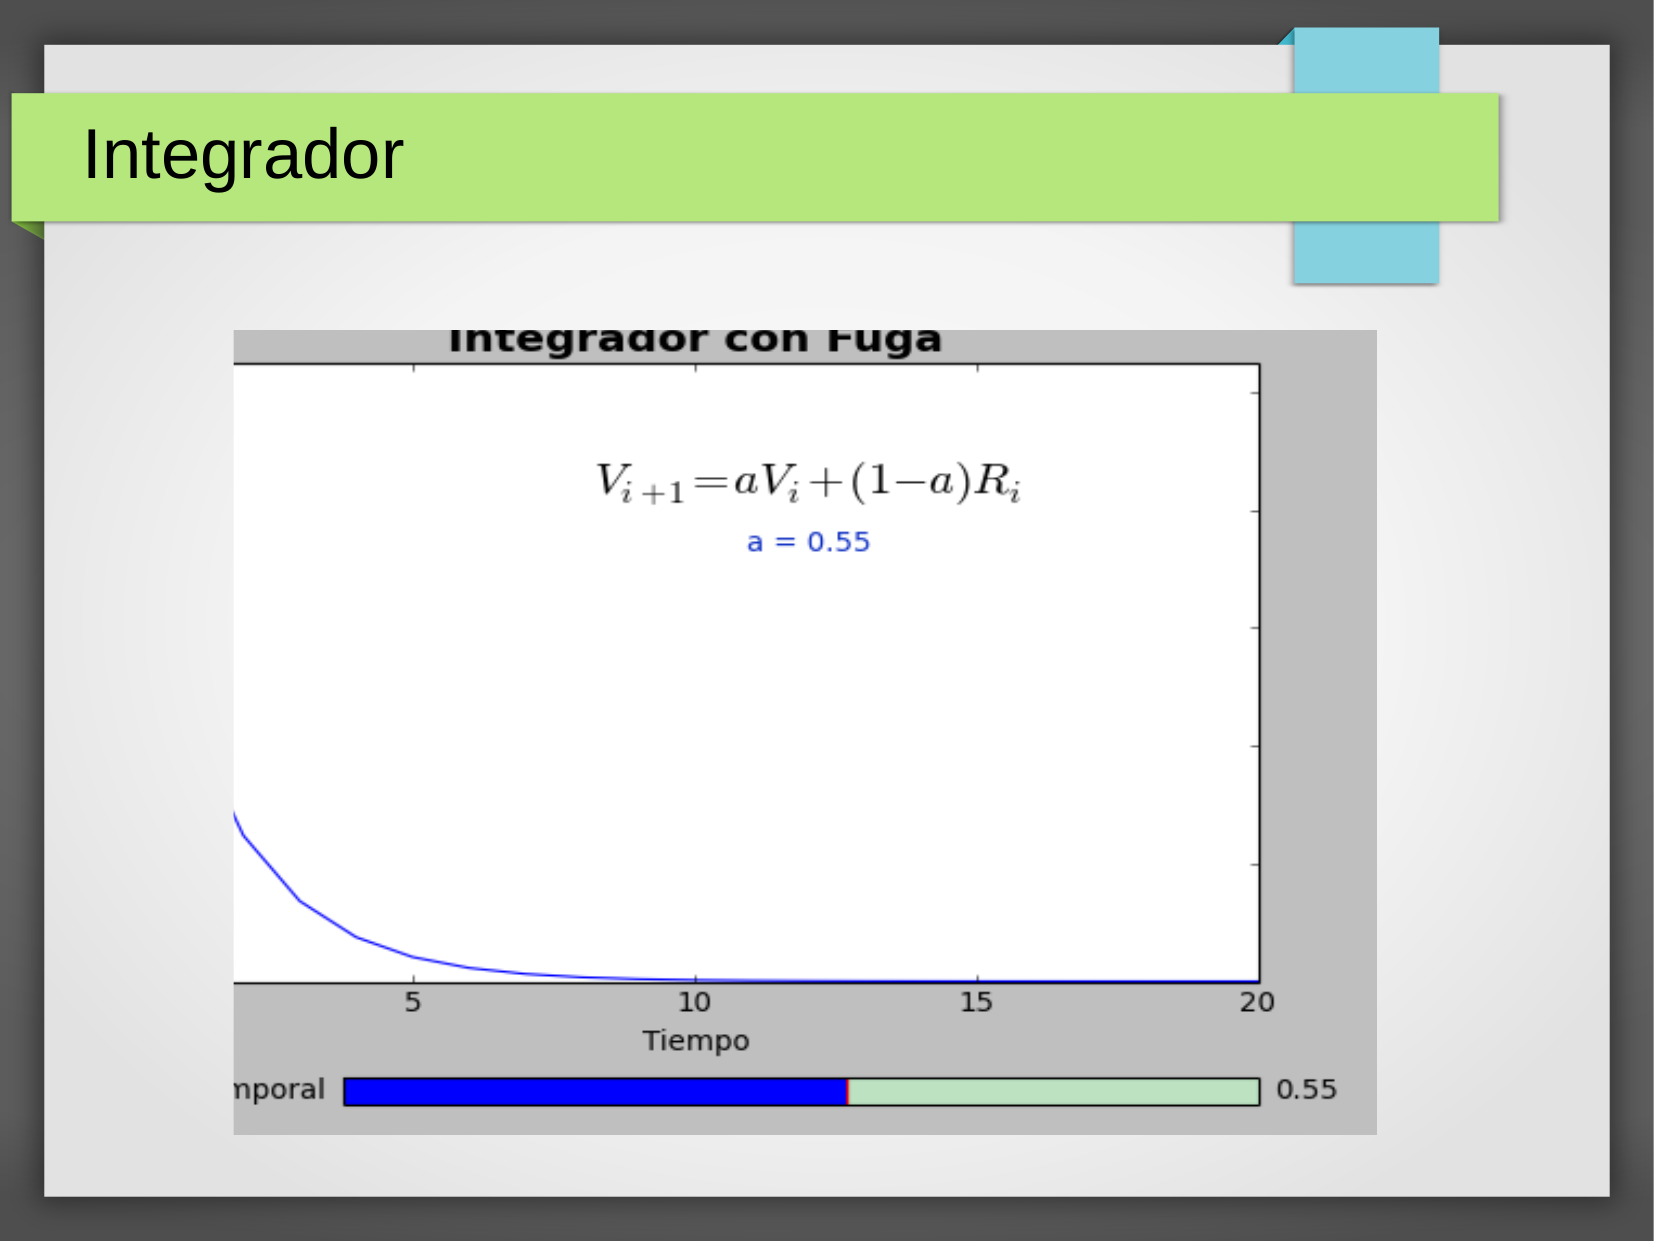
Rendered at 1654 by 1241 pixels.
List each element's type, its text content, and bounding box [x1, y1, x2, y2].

title Integrador [82, 94, 1264, 213]
picture [0, 0, 1654, 1241]
